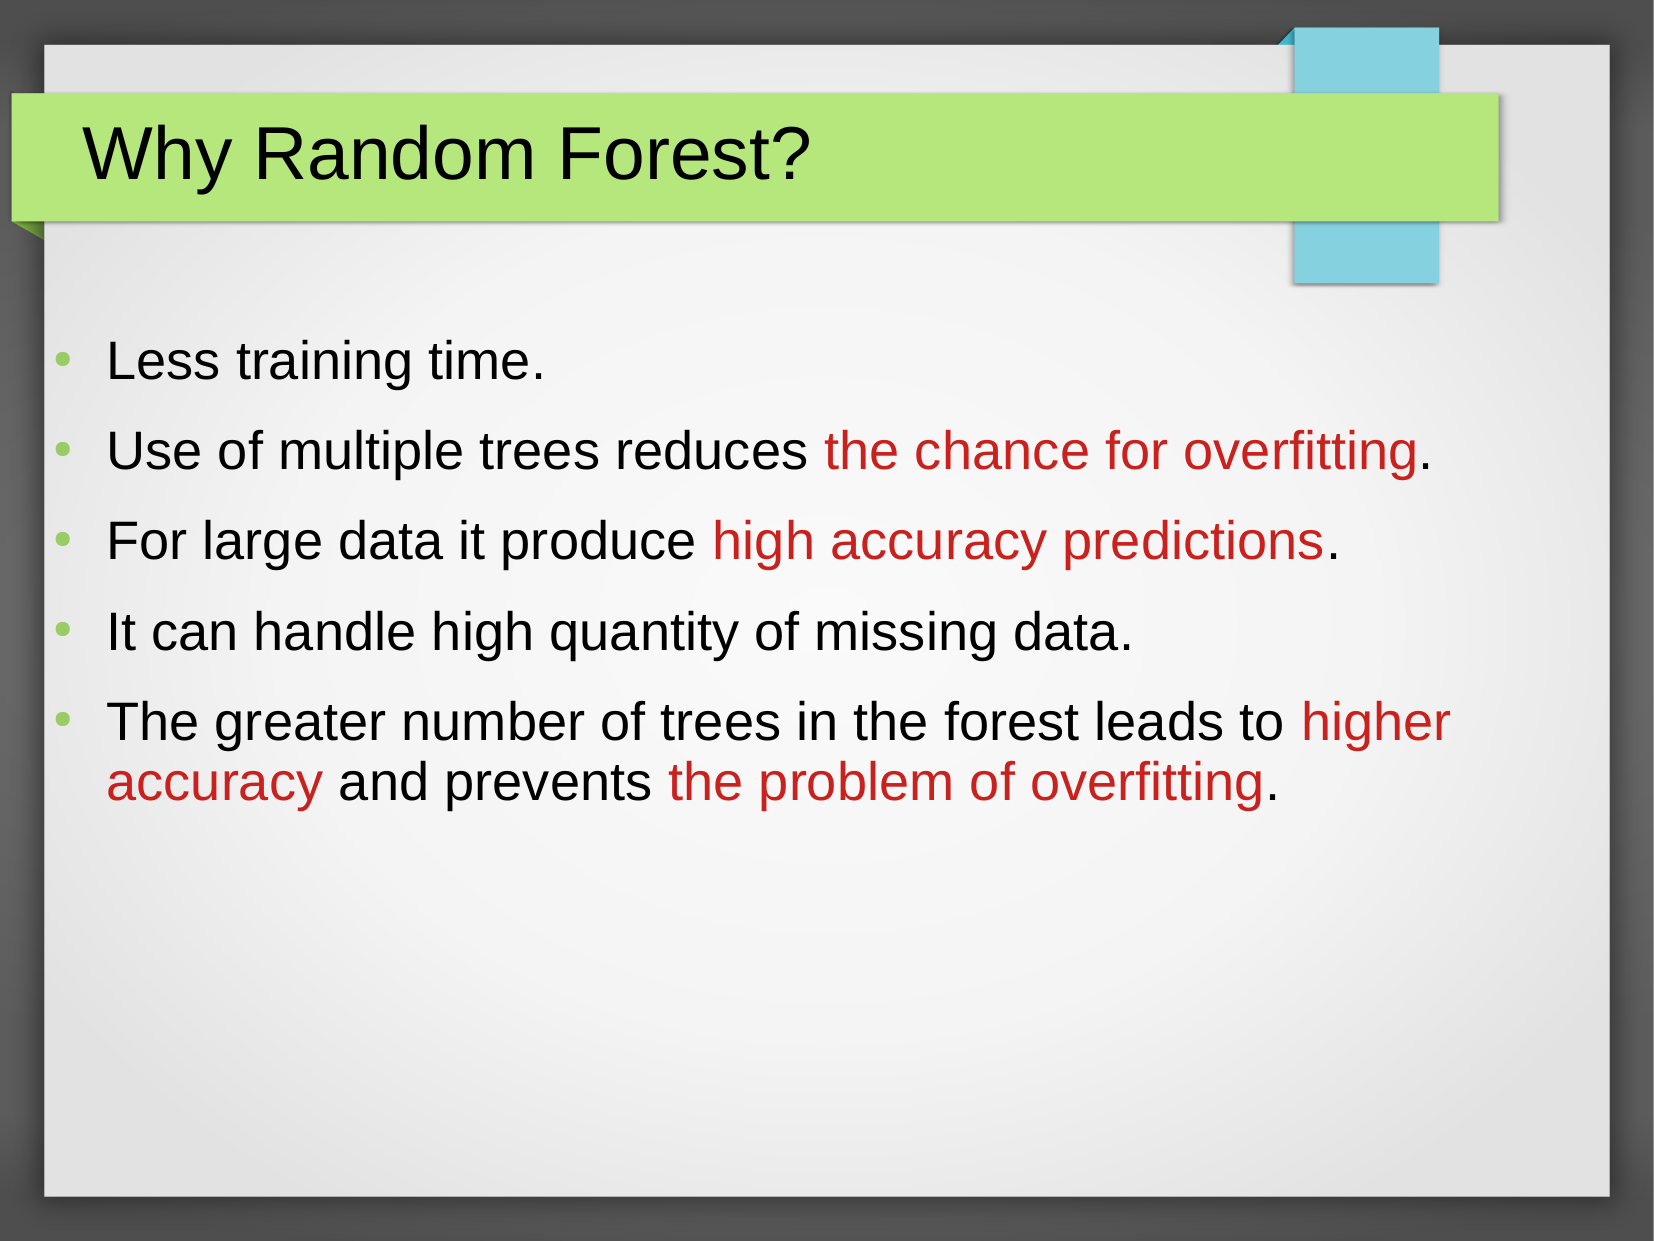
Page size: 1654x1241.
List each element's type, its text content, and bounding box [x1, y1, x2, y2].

title Why Random Forest? [82, 94, 1264, 213]
list Less training time. Use of multiple trees reduces the chance for overfitting. For large data it produce high accuracy predictions. It can handle high quantity of missing data. The greater number of trees in the forest leads to higher accuracy and prevents the problem of overfitting. [35, 330, 1524, 1182]
picture [0, 0, 1654, 1241]
